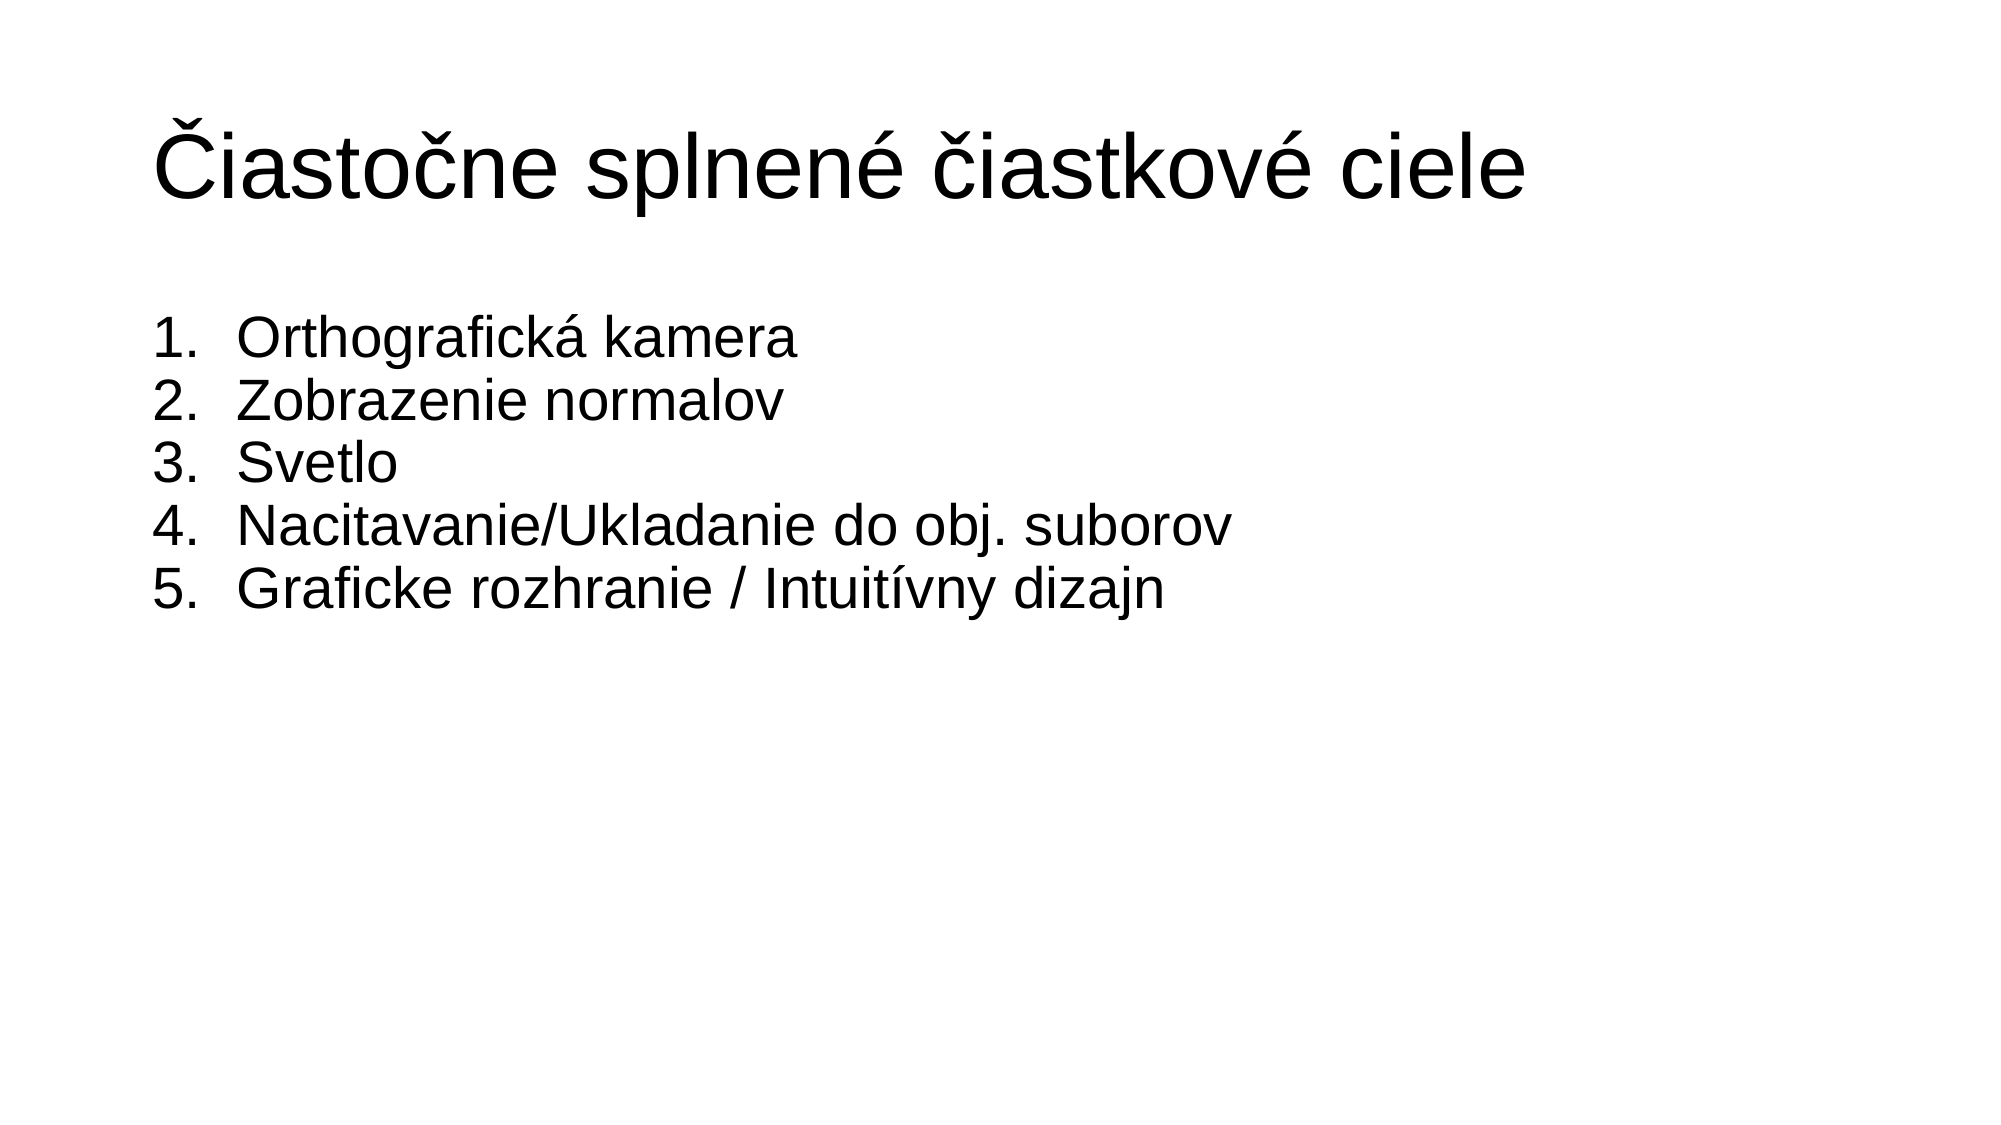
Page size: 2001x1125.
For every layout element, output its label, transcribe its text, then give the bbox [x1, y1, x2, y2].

title Čiastočne splnené čiastkové ciele [137, 59, 1863, 278]
list Orthografická kamera Zobrazenie normalov Svetlo Nacitavanie/Ukladanie do obj. suborov Graficke rozhranie / Intuitívny dizajn [137, 299, 1863, 1014]
